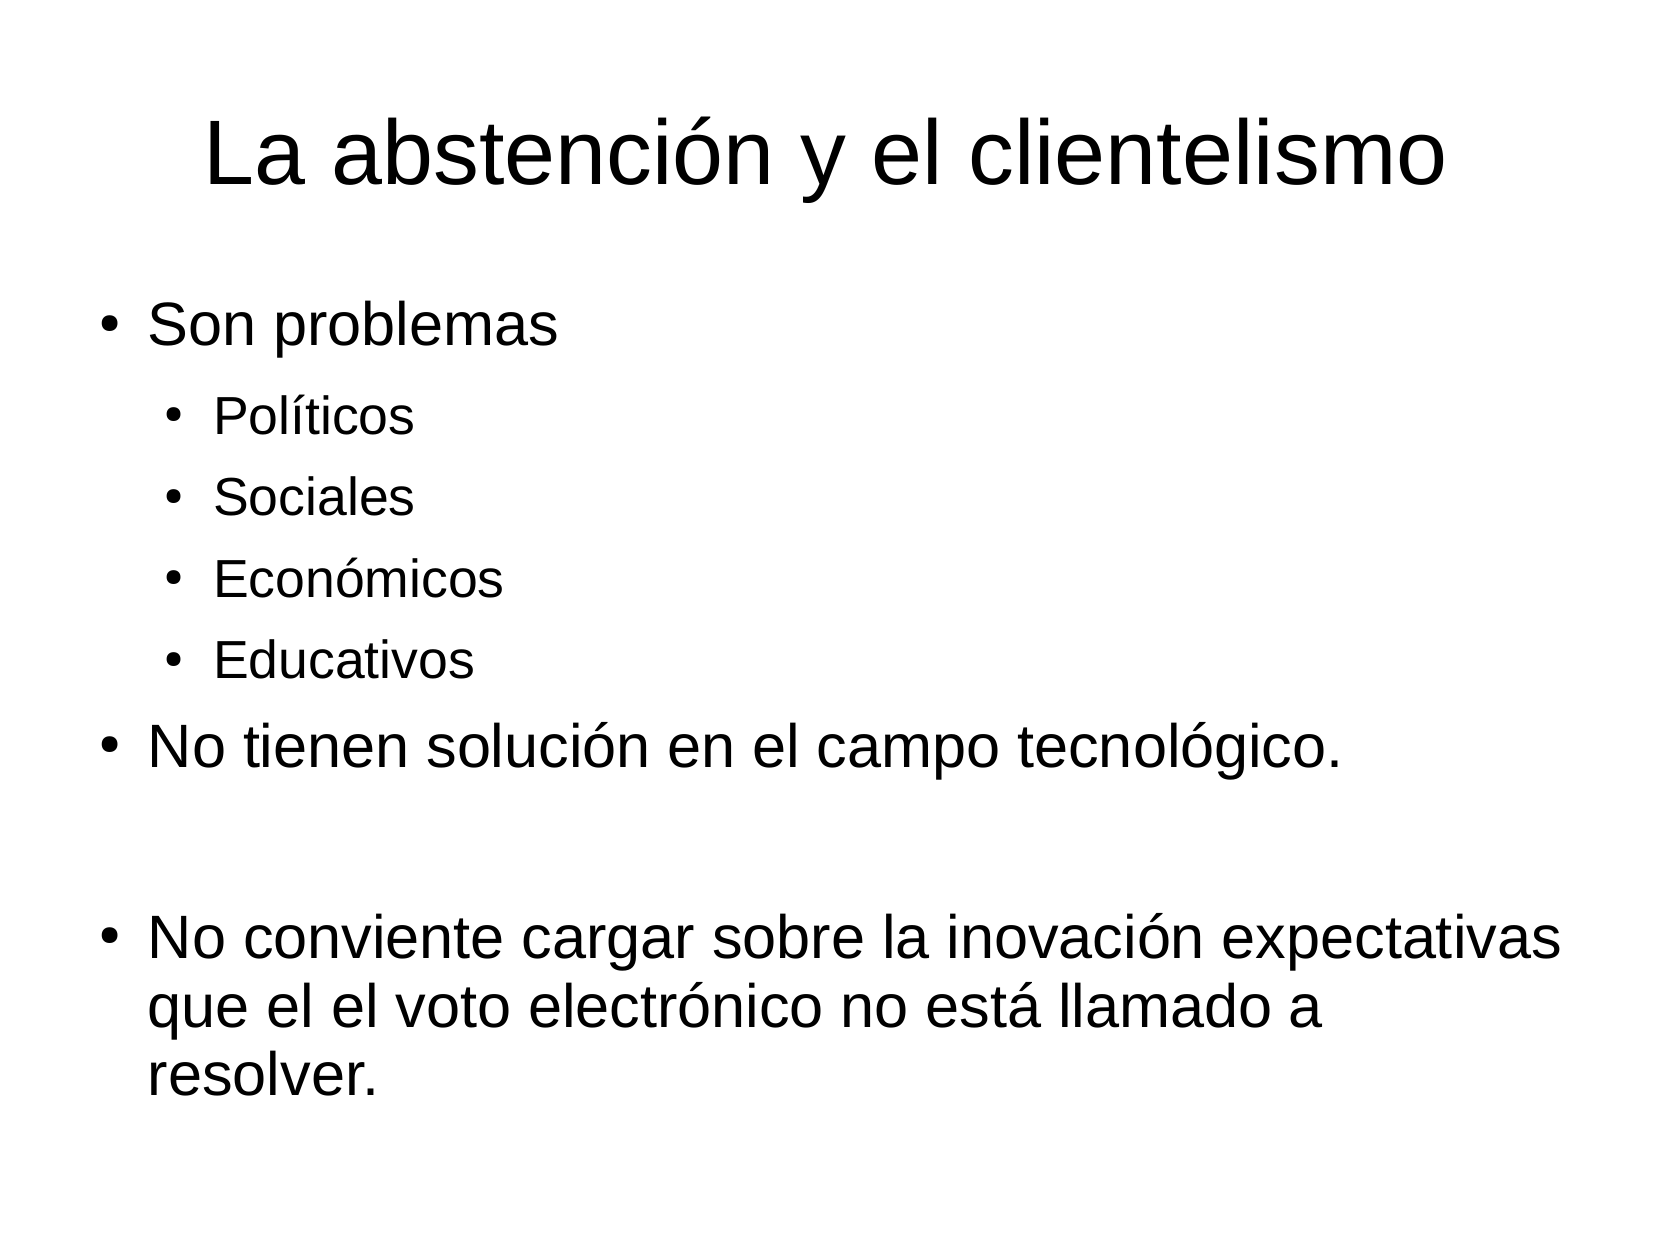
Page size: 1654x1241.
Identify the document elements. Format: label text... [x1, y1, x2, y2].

list Son problemas Políticos Sociales Económicos Educativos No tienen solución en el campo tecnológico. No conviente cargar sobre la inovación expectativas que el el voto electrónico no está llamado a resolver. [82, 290, 1571, 1109]
title La abstención y el clientelismo [82, 49, 1571, 257]
